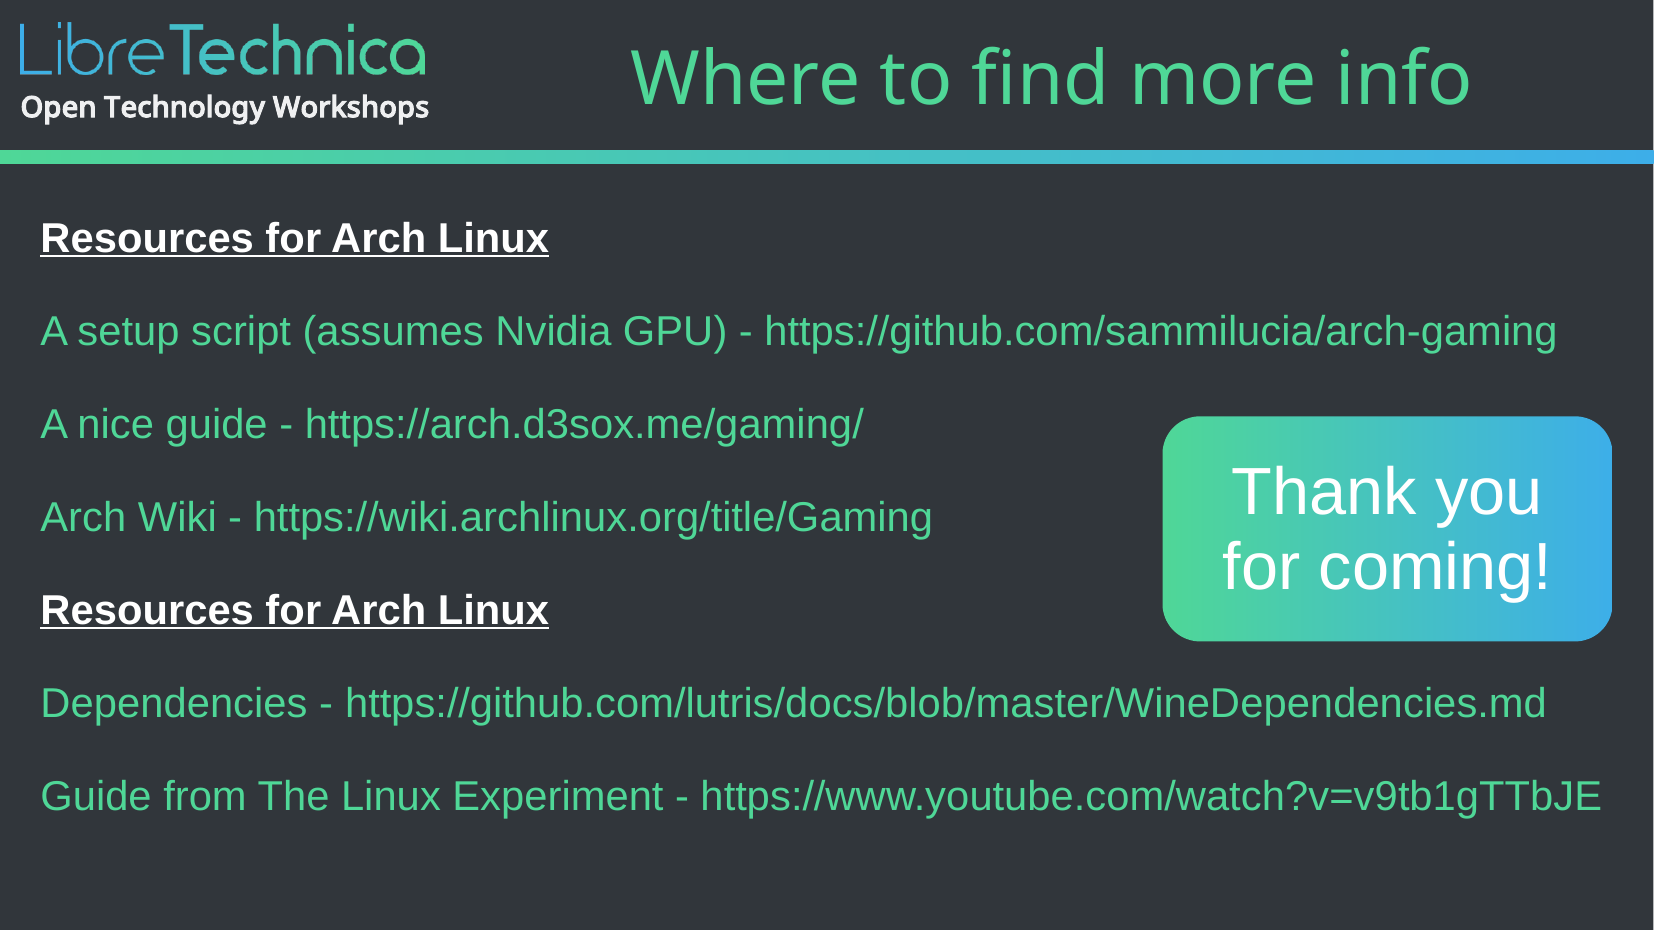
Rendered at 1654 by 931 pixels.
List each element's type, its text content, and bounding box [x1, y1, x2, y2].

title Open Technology Workshops [0, 73, 450, 134]
picture [20, 22, 425, 75]
text_box Resources for Arch Linux A setup script (assumes Nvidia GPU) - https://github.com/sammilucia/arch-gaming A nice guide - https://arch.d3sox.me/gaming/ Arch Wiki - https://wiki.archlinux.org/title/Gaming Resources for Arch Linux Dependencies - https://github.com/lutris/docs/blob/master/WineDependencies.md Guide from The Linux Experiment - https://www.youtube.com/watch?v=v9tb1gTTbJE [25, 207, 1643, 931]
text_box [0, 150, 1654, 164]
text_box Where to find more info [450, 0, 1654, 151]
text_box Thank you for coming! [1162, 416, 1613, 642]
